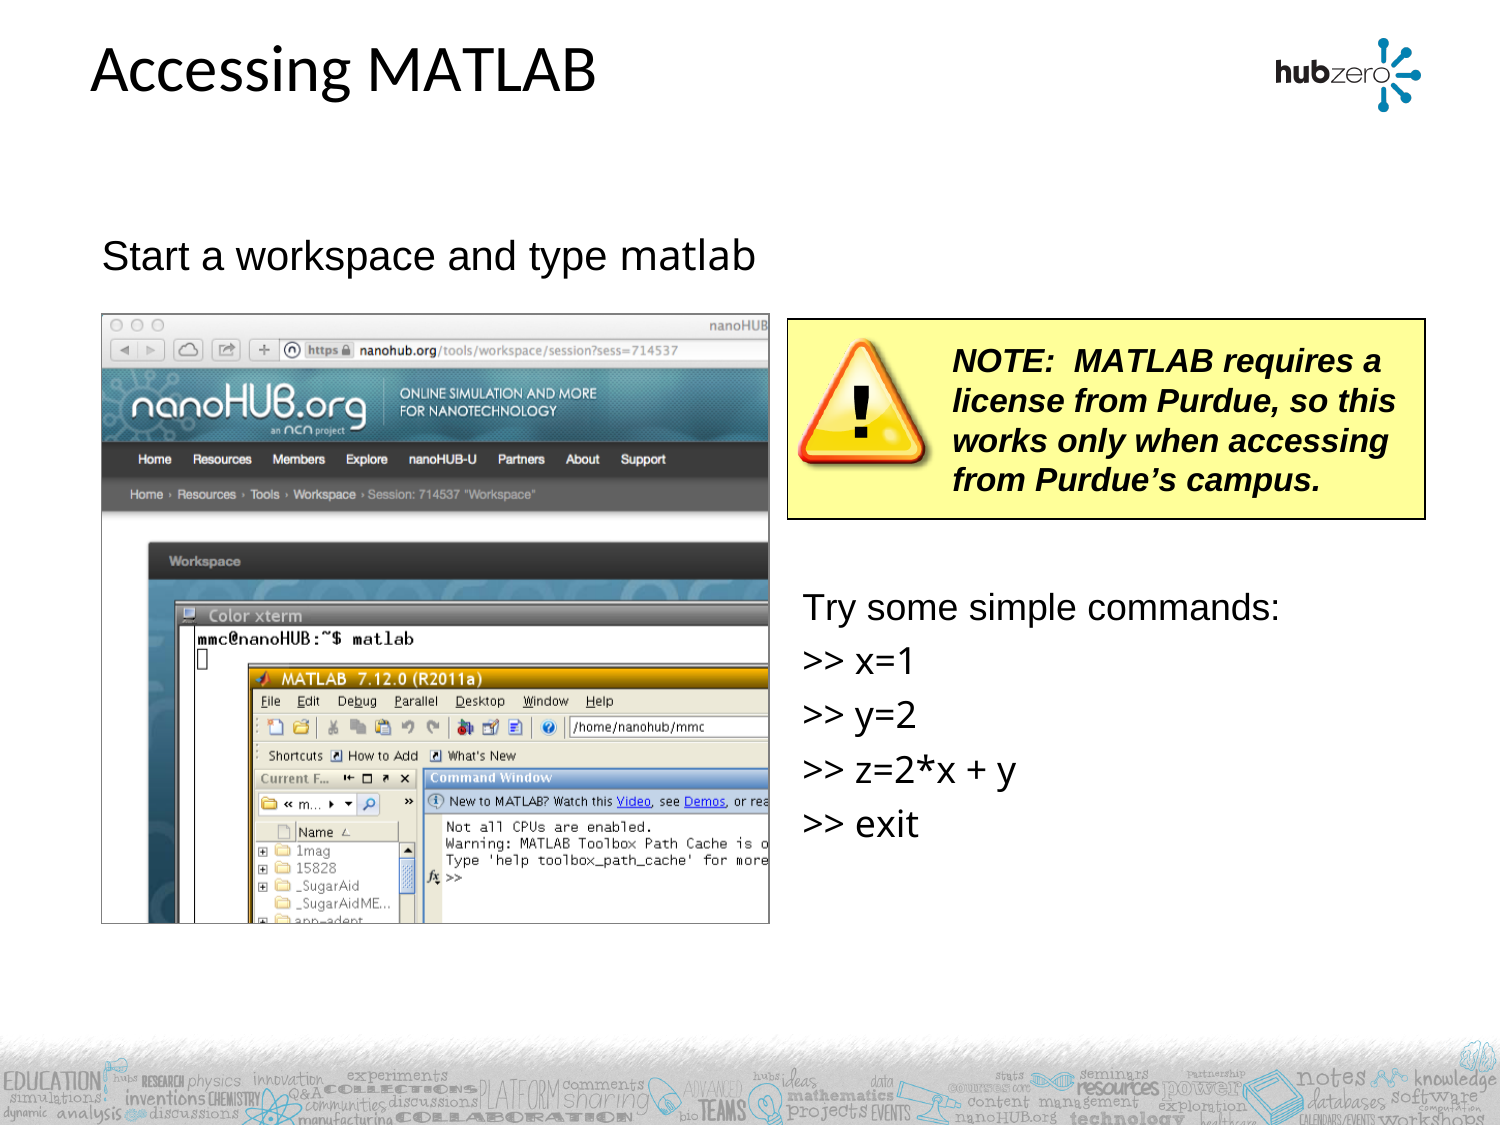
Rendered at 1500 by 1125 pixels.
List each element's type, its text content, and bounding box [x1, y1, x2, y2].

picture [1272, 35, 1424, 115]
text_box Accessing MATLAB [75, 12, 1249, 118]
text_box Start a workspace and type matlab [86, 220, 772, 287]
text_box NOTE: MATLAB requires a license from Purdue, so this works only when accessing from Purdue’s campus. [937, 331, 1413, 507]
picture [102, 314, 769, 923]
picture [787, 331, 938, 482]
text_box [787, 318, 1425, 519]
picture [0, 1034, 1500, 1125]
text_box Try some simple commands: >> x=1 >> y=2 >> z=2*x + y >> exit [787, 574, 1296, 853]
